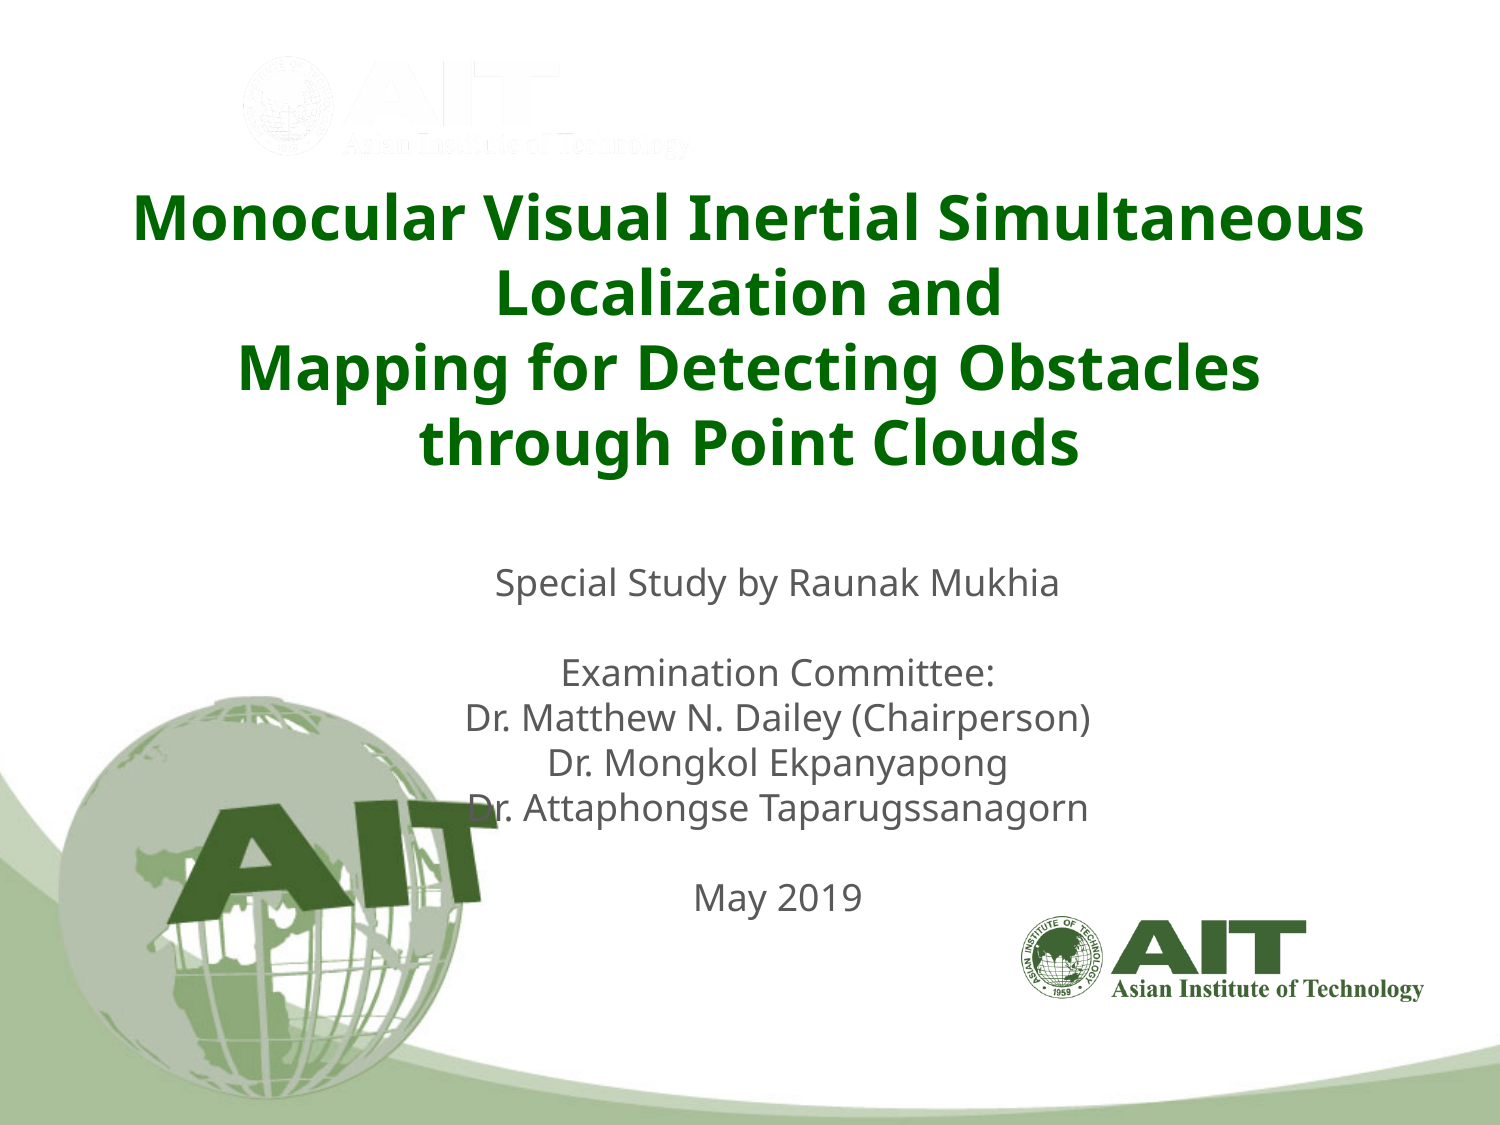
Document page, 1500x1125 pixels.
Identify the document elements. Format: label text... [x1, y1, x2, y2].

subtitle Special Study by Raunak Mukhia Examination Committee: Dr. Matthew N. Dailey (Chairperson) Dr. Mongkol Ekpanyapong Dr. Attaphongse Taparugssanagorn May 2019 [252, 551, 1303, 946]
title Monocular Visual Inertial Simultaneous Localization and Mapping for Detecting Obstacles through Point Clouds [112, 203, 1387, 529]
picture [0, 0, 1500, 1125]
